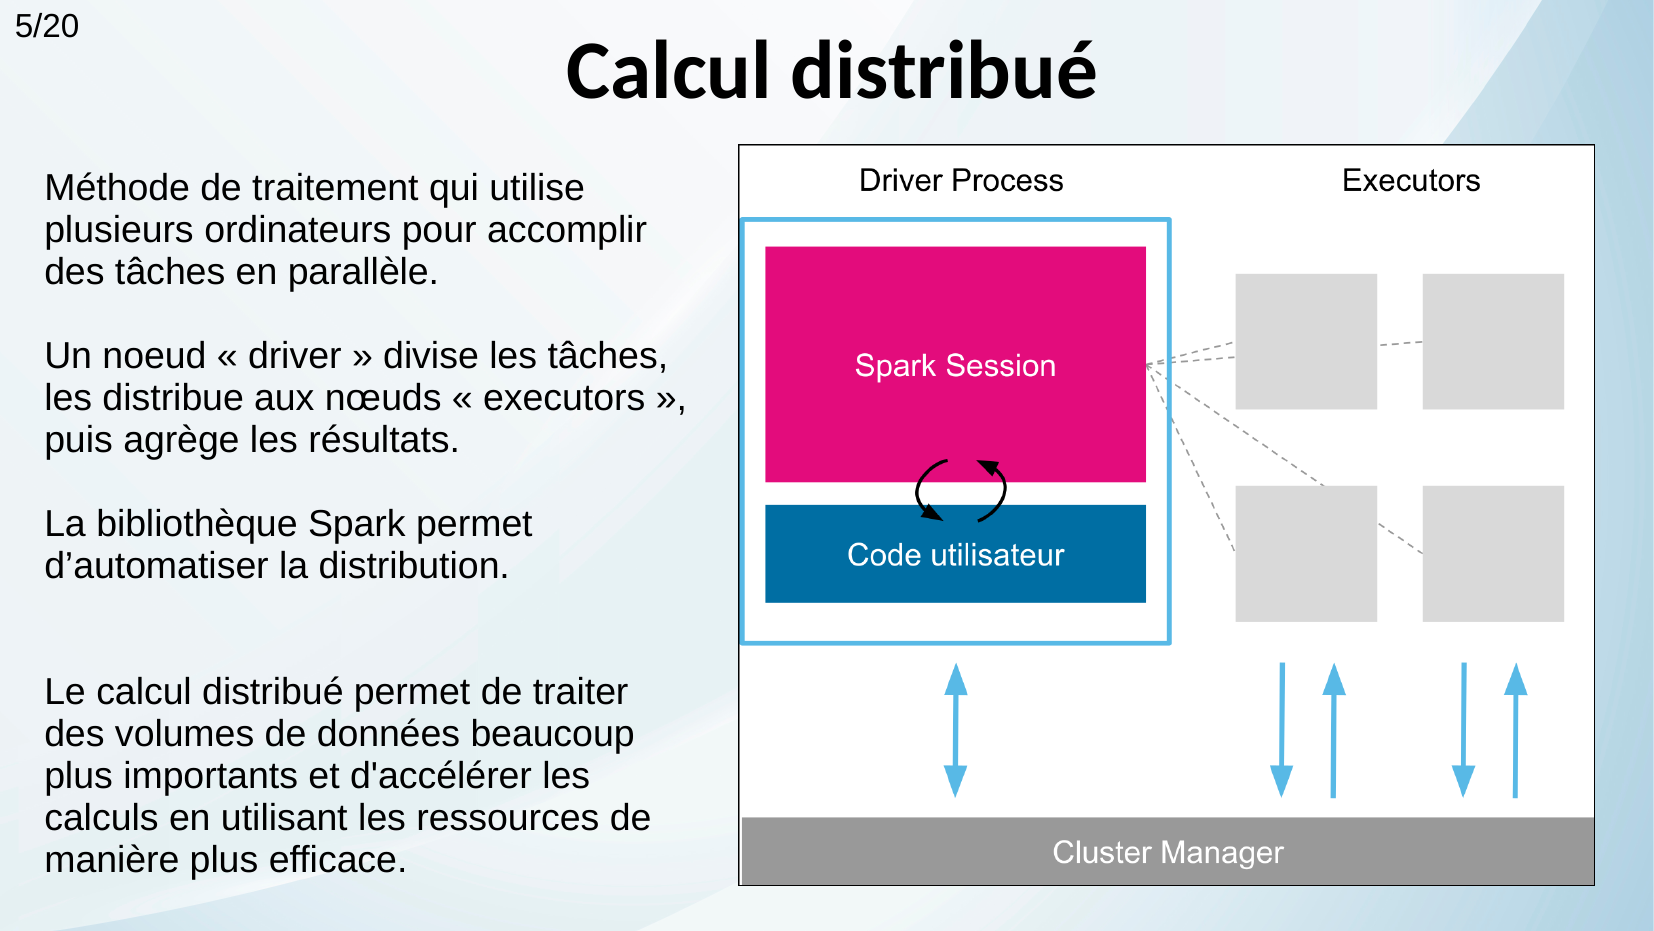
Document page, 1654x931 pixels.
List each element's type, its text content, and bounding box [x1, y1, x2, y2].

text_box 5/20 [0, 0, 88, 60]
text_box Méthode de traitement qui utilise plusieurs ordinateurs pour accomplir des tâches en parallèle. Un noeud « driver » divise les tâches, les distribue aux nœuds « executors », puis agrège les résultats. La bibliothèque Spark permet d’automatiser la distribution. Le calcul distribué permet de traiter des volumes de données beaucoup plus importants et d'accélérer les calculs en utilisant les ressources de manière plus efficace. [29, 159, 709, 931]
title Calcul distribué [88, 0, 1577, 156]
picture [0, 0, 1654, 931]
